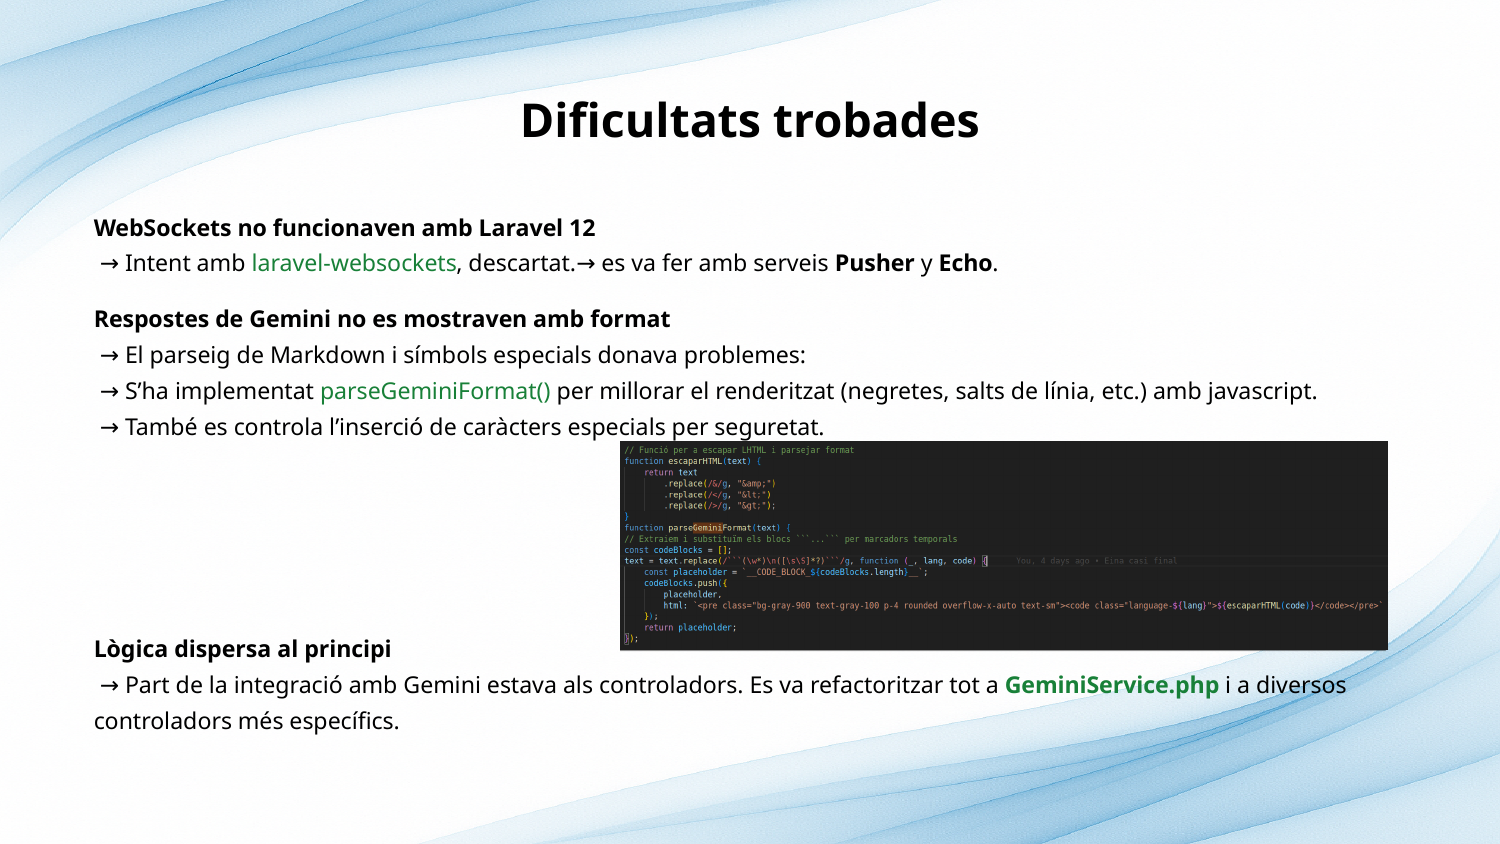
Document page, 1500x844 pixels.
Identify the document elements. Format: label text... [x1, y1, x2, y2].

list WebSockets no funcionaven amb Laravel 12 → Intent amb laravel-websockets, descartat.→ es va fer amb serveis Pusher y Echo. Respostes de Gemini no es mostraven amb format → El parseig de Markdown i símbols especials donava problemes: → S’ha implementat parseGeminiFormat() per millorar el renderitzat (negretes, salts de línia, etc.) amb javascript. → També es controla l’inserció de caràcters especials per seguretat. Lògica dispersa al principi → Part de la integració amb Gemini estava als controladors. Es va refactoritzar tot a GeminiService.php i a diversos controladors més específics. [29, 191, 1428, 753]
title Dificultats trobades [51, 72, 1449, 167]
picture [0, 0, 1500, 844]
